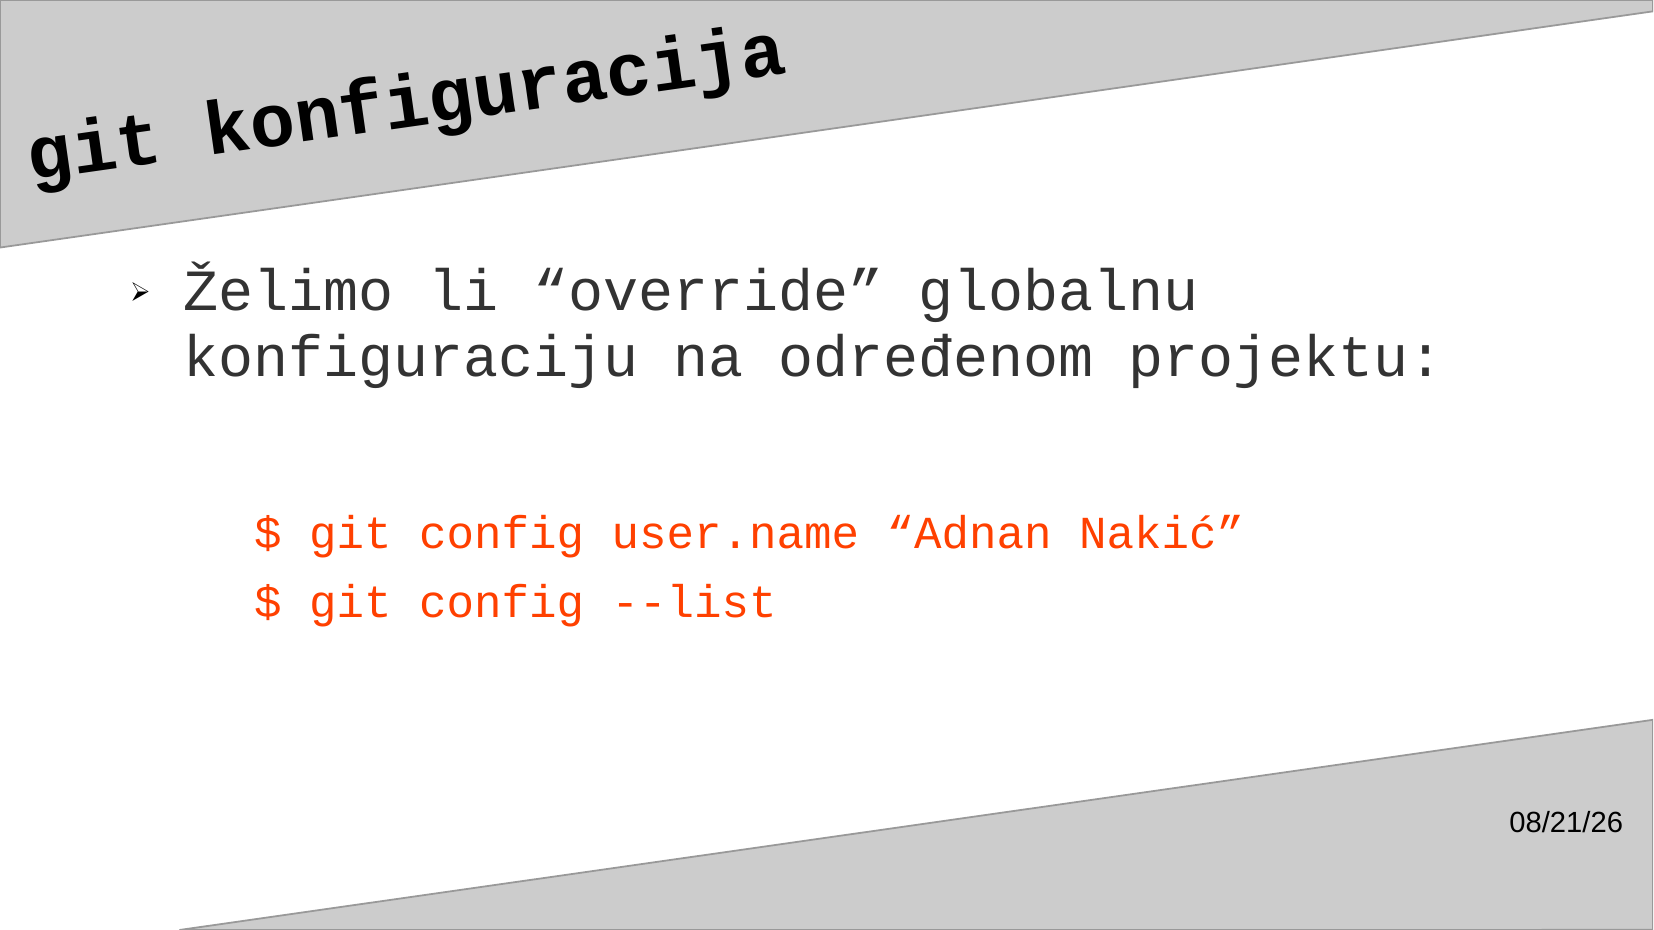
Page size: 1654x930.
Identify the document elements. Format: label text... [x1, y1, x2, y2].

title git konfiguracija [16, 0, 1501, 239]
list Želimo li “override” globalnu konfiguraciju na određenom projektu: $ git config user.name “Adnan Nakić” $ git config --list [112, 262, 1493, 840]
